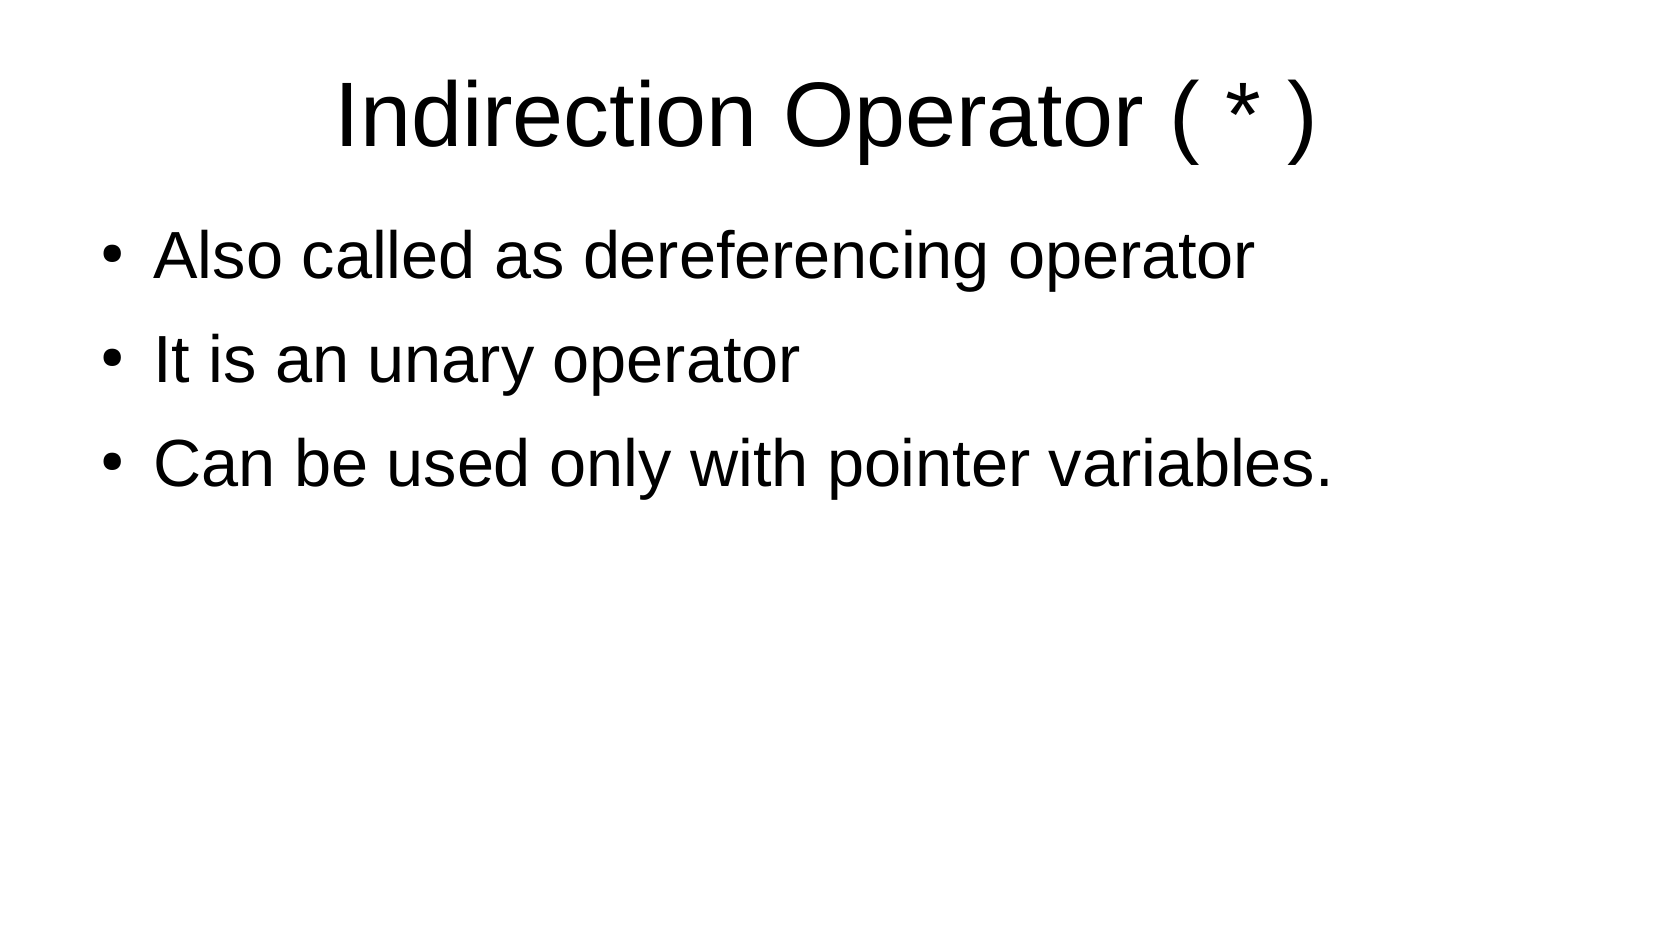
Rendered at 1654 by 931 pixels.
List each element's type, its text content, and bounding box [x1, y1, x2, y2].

list Also called as dereferencing operator It is an unary operator Can be used only with pointer variables. [82, 217, 1571, 758]
title Indirection Operator ( * ) [82, 37, 1571, 193]
